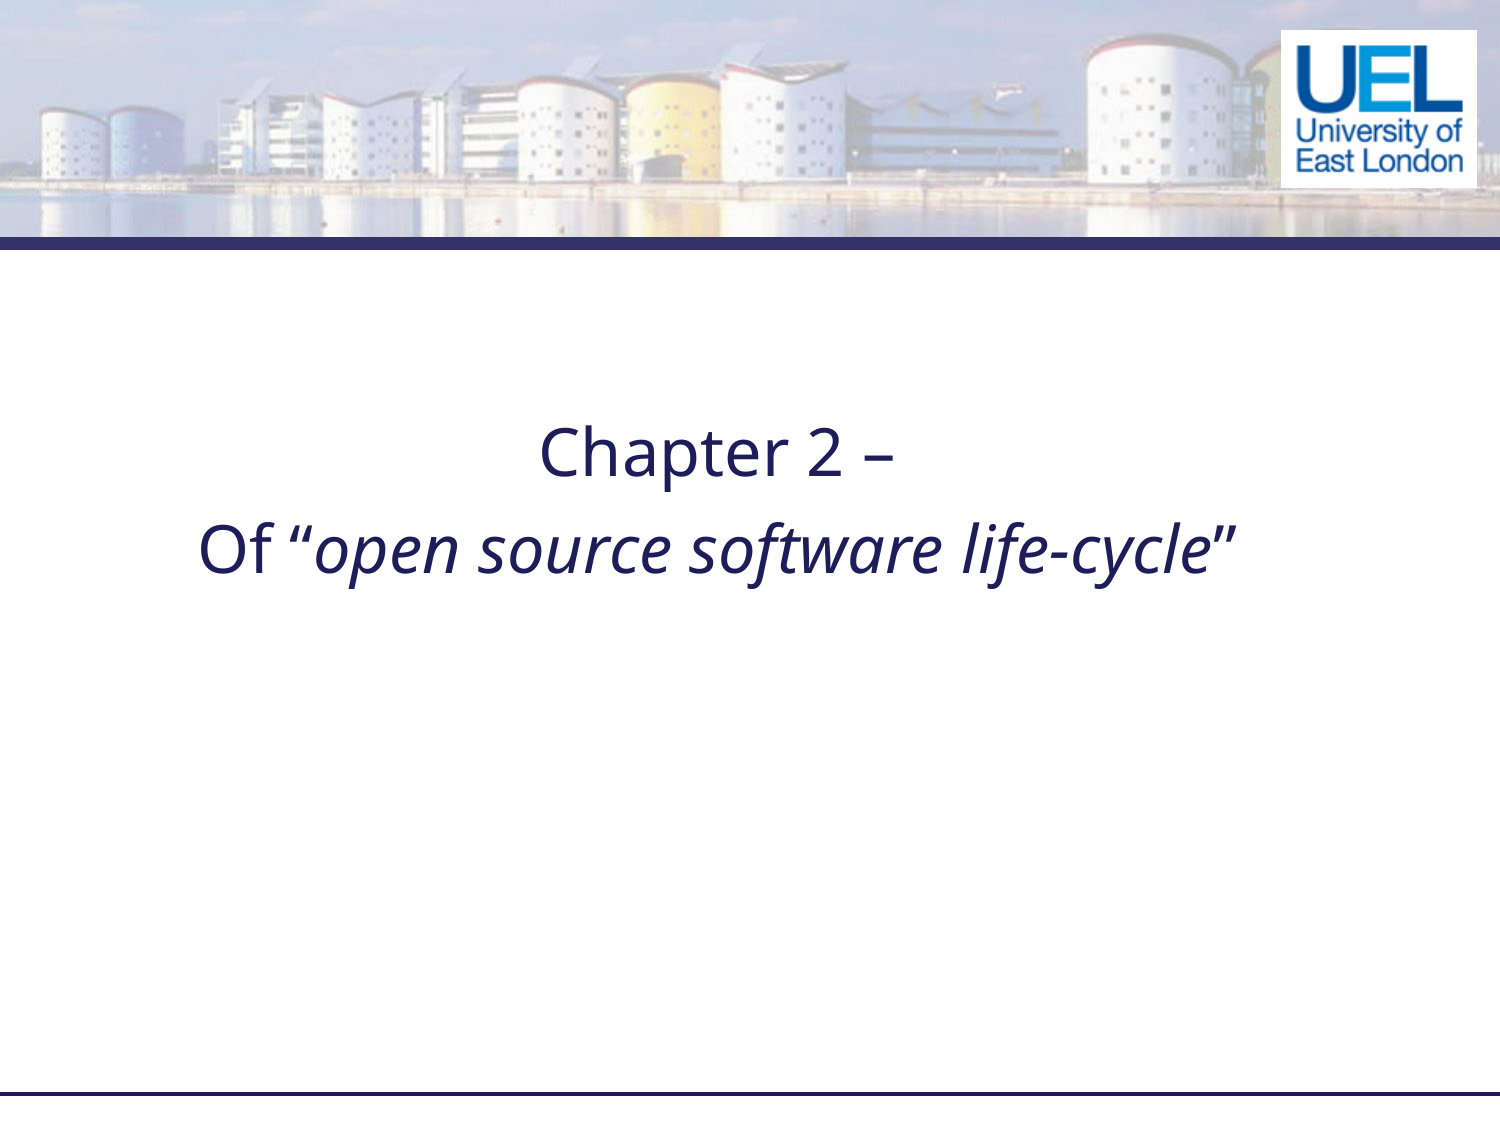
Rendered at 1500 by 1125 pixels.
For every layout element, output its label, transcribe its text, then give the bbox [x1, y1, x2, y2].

subtitle Chapter 2 – Of “open source software life-cycle” [76, 25, 1359, 972]
picture [0, 0, 1500, 237]
